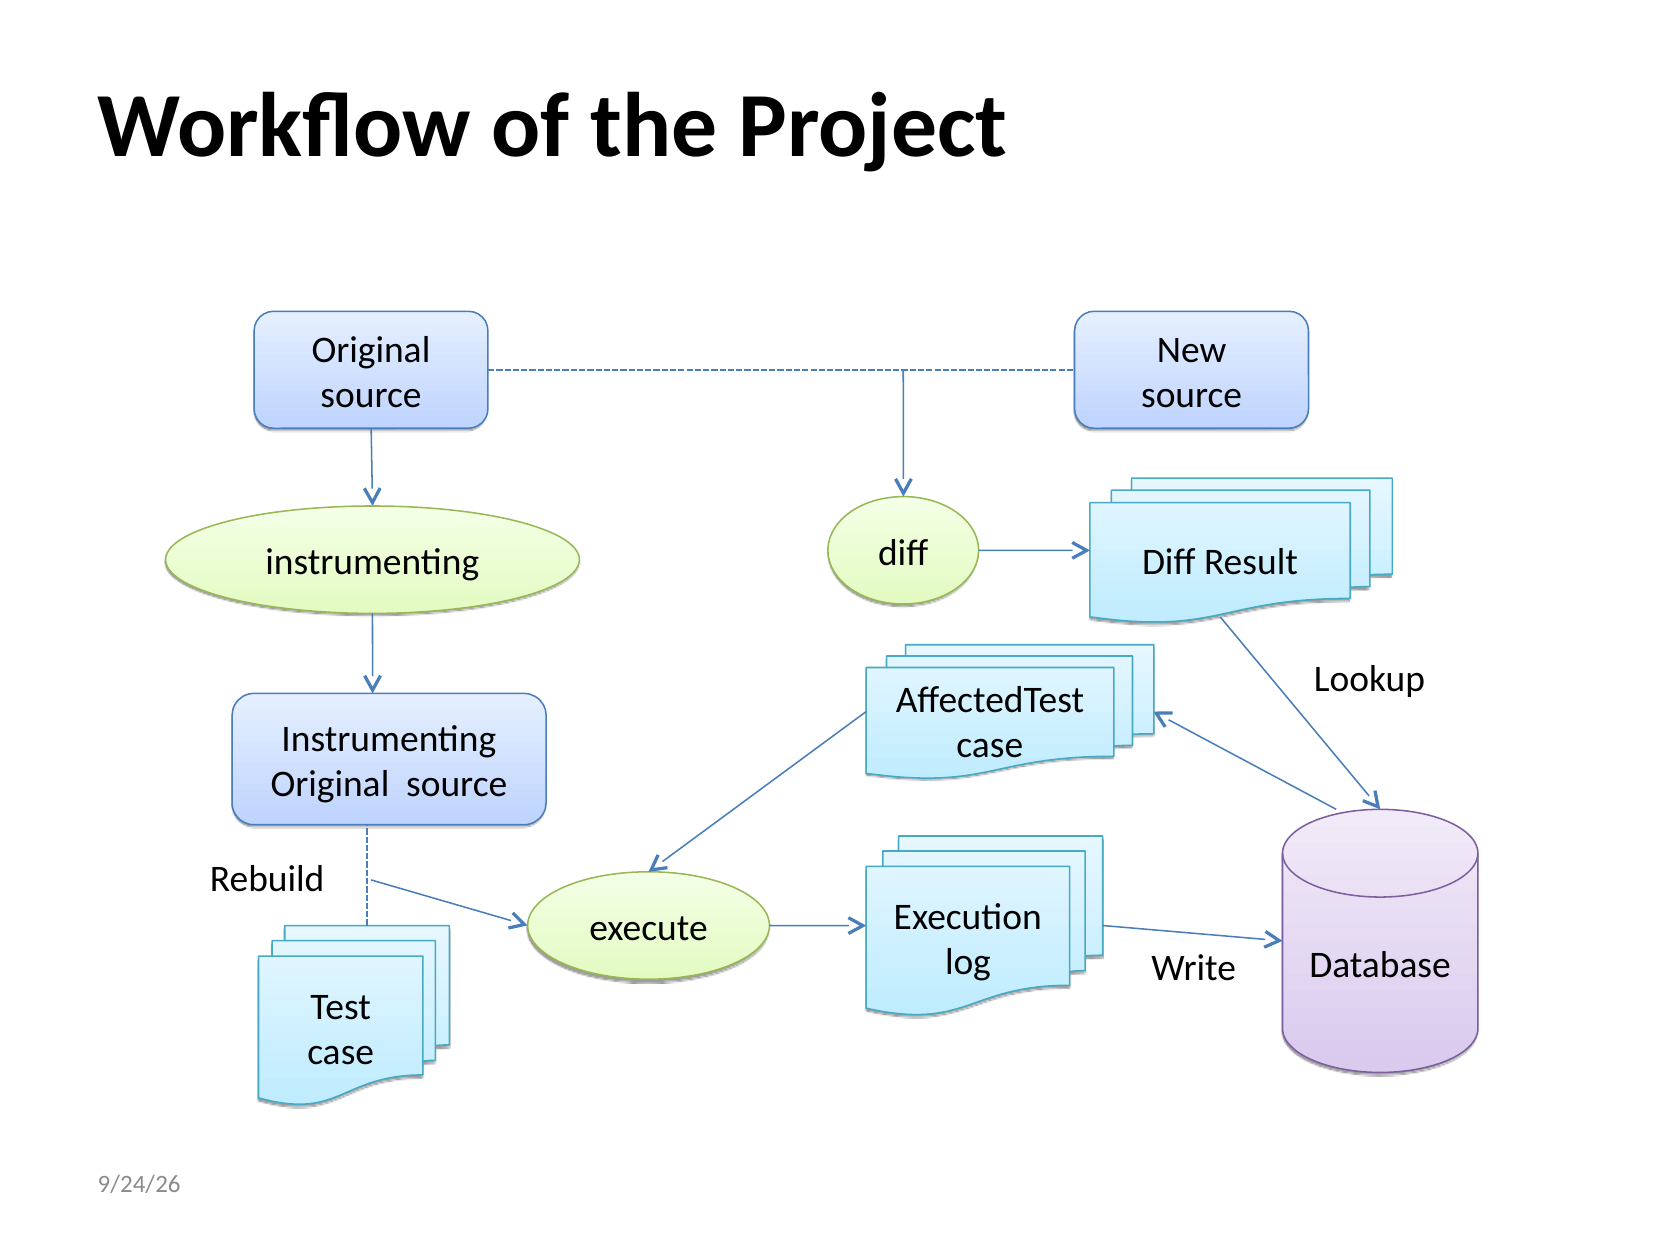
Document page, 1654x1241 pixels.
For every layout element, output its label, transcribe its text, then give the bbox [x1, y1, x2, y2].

text_box Original source [254, 311, 488, 429]
text_box diff [827, 496, 979, 605]
text_box Diff Result [1089, 478, 1393, 622]
text_box Rebuild [195, 846, 340, 907]
text_box Test case [258, 925, 450, 1105]
text_box Database [1282, 809, 1478, 1073]
title Workflow of the Project [82, 49, 1571, 190]
text_box AffectedTest case [866, 644, 1154, 779]
text_box Write [1136, 935, 1252, 996]
text_box Execution log [866, 835, 1103, 1015]
text_box instrumenting [165, 505, 580, 614]
slide_number 7/23/16 [82, 1149, 469, 1216]
text_box New source [1074, 311, 1309, 429]
text_box Lookup [1299, 646, 1606, 707]
text_box Instrumenting Original source [232, 693, 547, 825]
text_box execute [527, 871, 770, 980]
